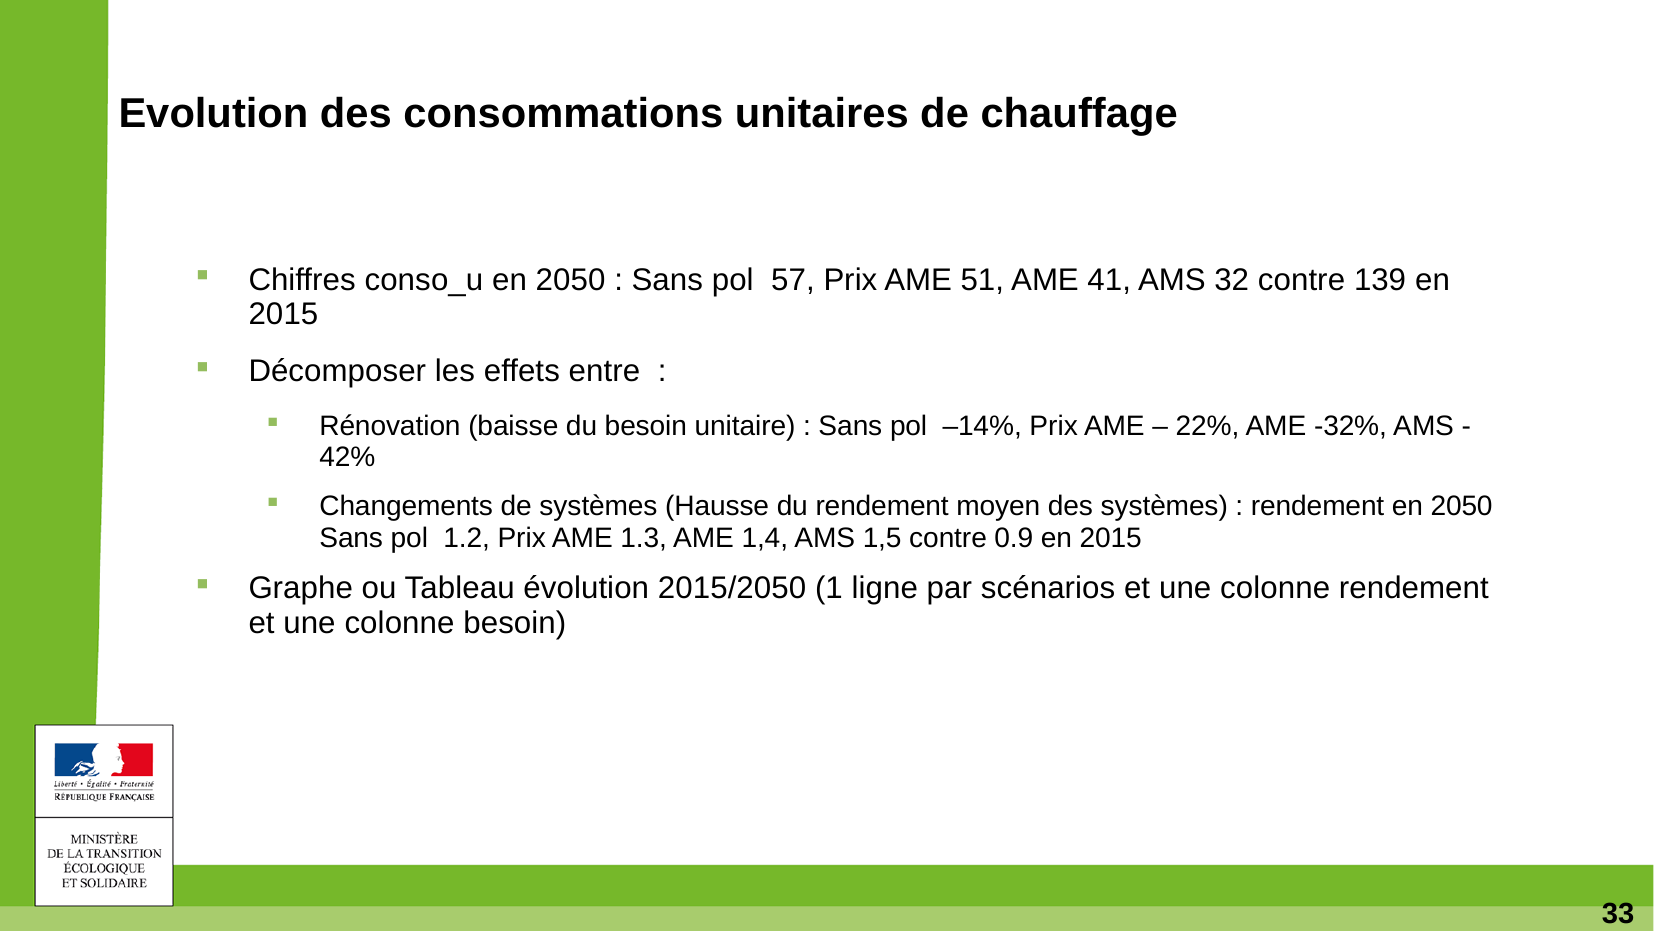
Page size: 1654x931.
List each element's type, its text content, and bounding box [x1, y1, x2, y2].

picture [0, 0, 1654, 931]
title Evolution des consommations unitaires de chauffage [118, 35, 1607, 191]
list Chiffres conso_u en 2050 : Sans pol 57, Prix AME 51, AME 41, AMS 32 contre 139 en 2015 Décomposer les effets entre : Rénovation (baisse du besoin unitaire) : Sans pol –14%, Prix AME – 22%, AME -32%, AMS -42% Changements de systèmes (Hausse du rendement moyen des systèmes) : rendement en 2050 Sans pol 1.2, Prix AME 1.3, AME 1,4, AMS 1,5 contre 0.9 en 2015 Graphe ou Tableau évolution 2015/2050 (1 ligne par scénarios et une colonne rendement et une colonne besoin) [177, 205, 1507, 641]
